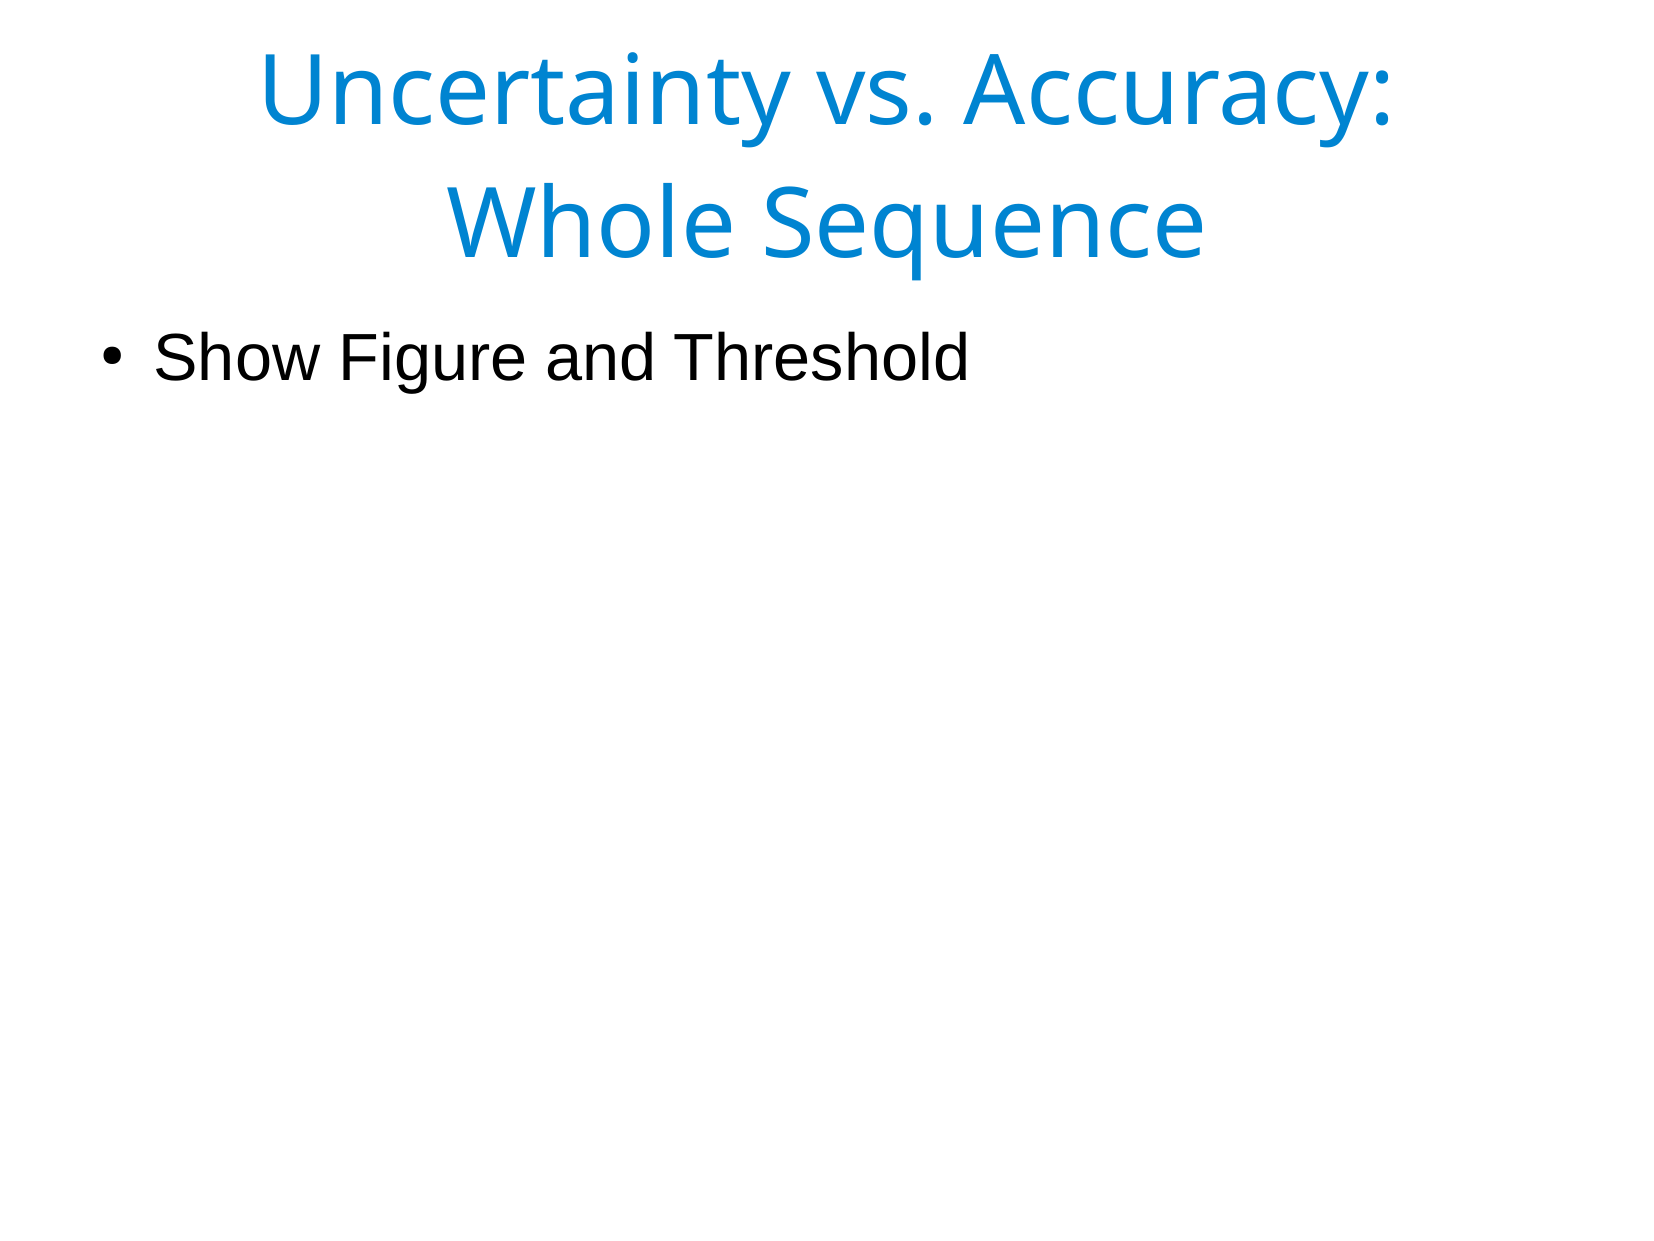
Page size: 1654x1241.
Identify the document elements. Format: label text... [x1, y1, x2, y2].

list Show Figure and Threshold [82, 319, 1571, 1139]
title Uncertainty vs. Accuracy: Whole Sequence [82, 0, 1571, 311]
